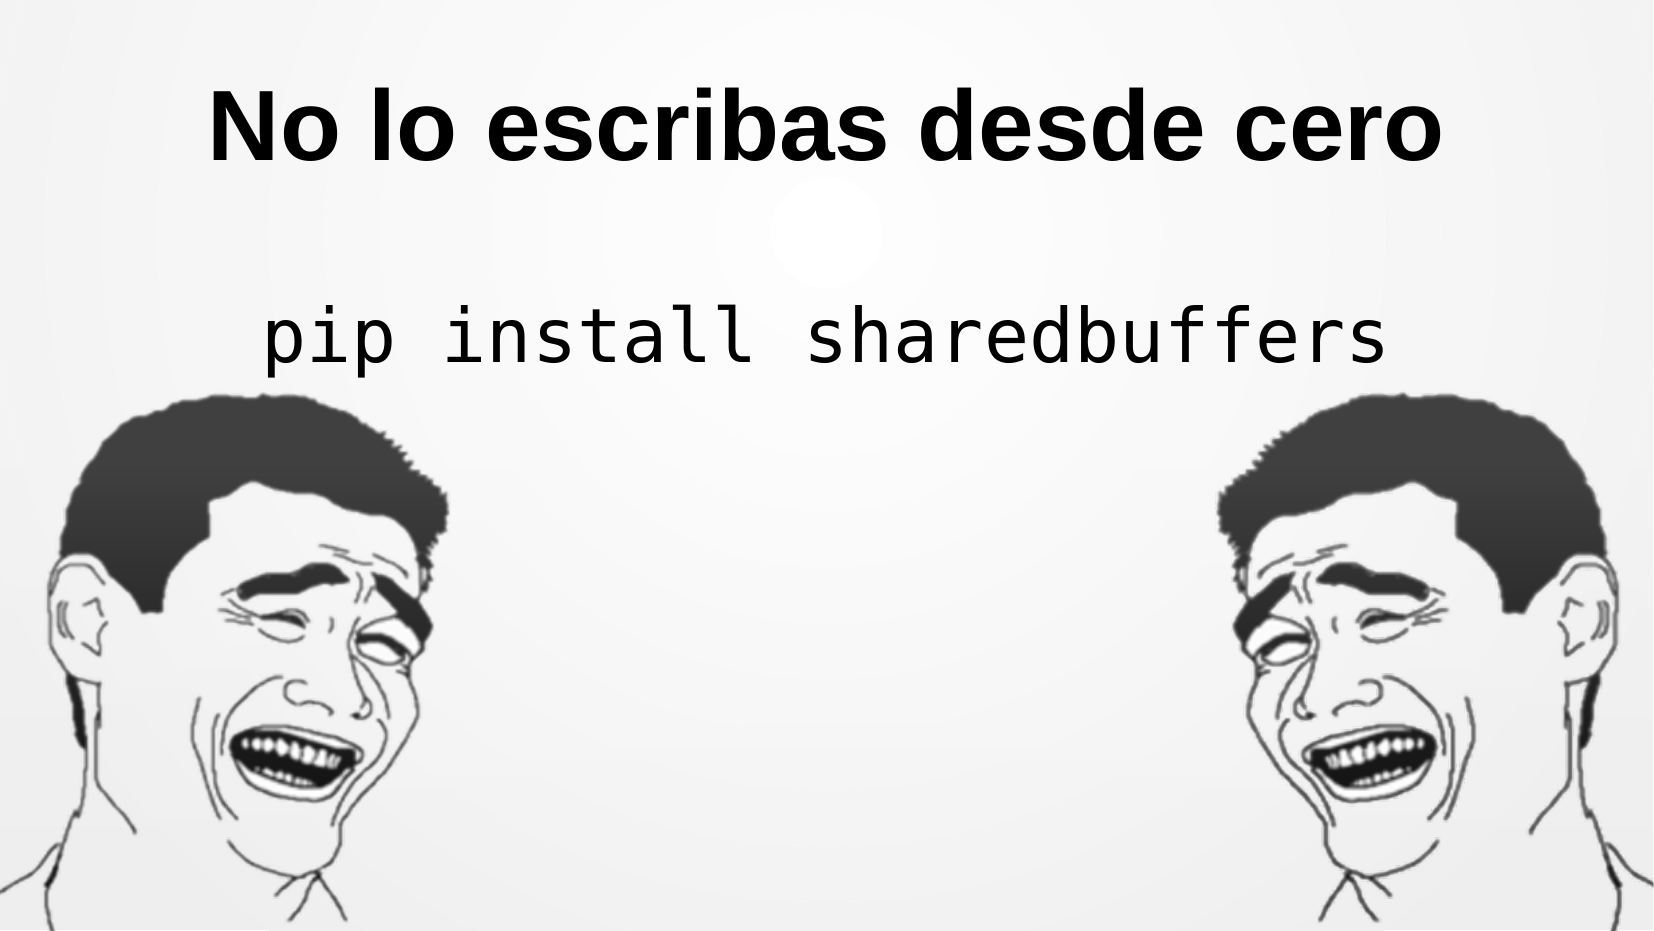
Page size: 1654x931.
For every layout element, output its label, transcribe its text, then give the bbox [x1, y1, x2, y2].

subtitle No lo escribas desde cero pip install sharedbuffers [82, 37, 1571, 414]
text_box [0, 0, 1654, 931]
